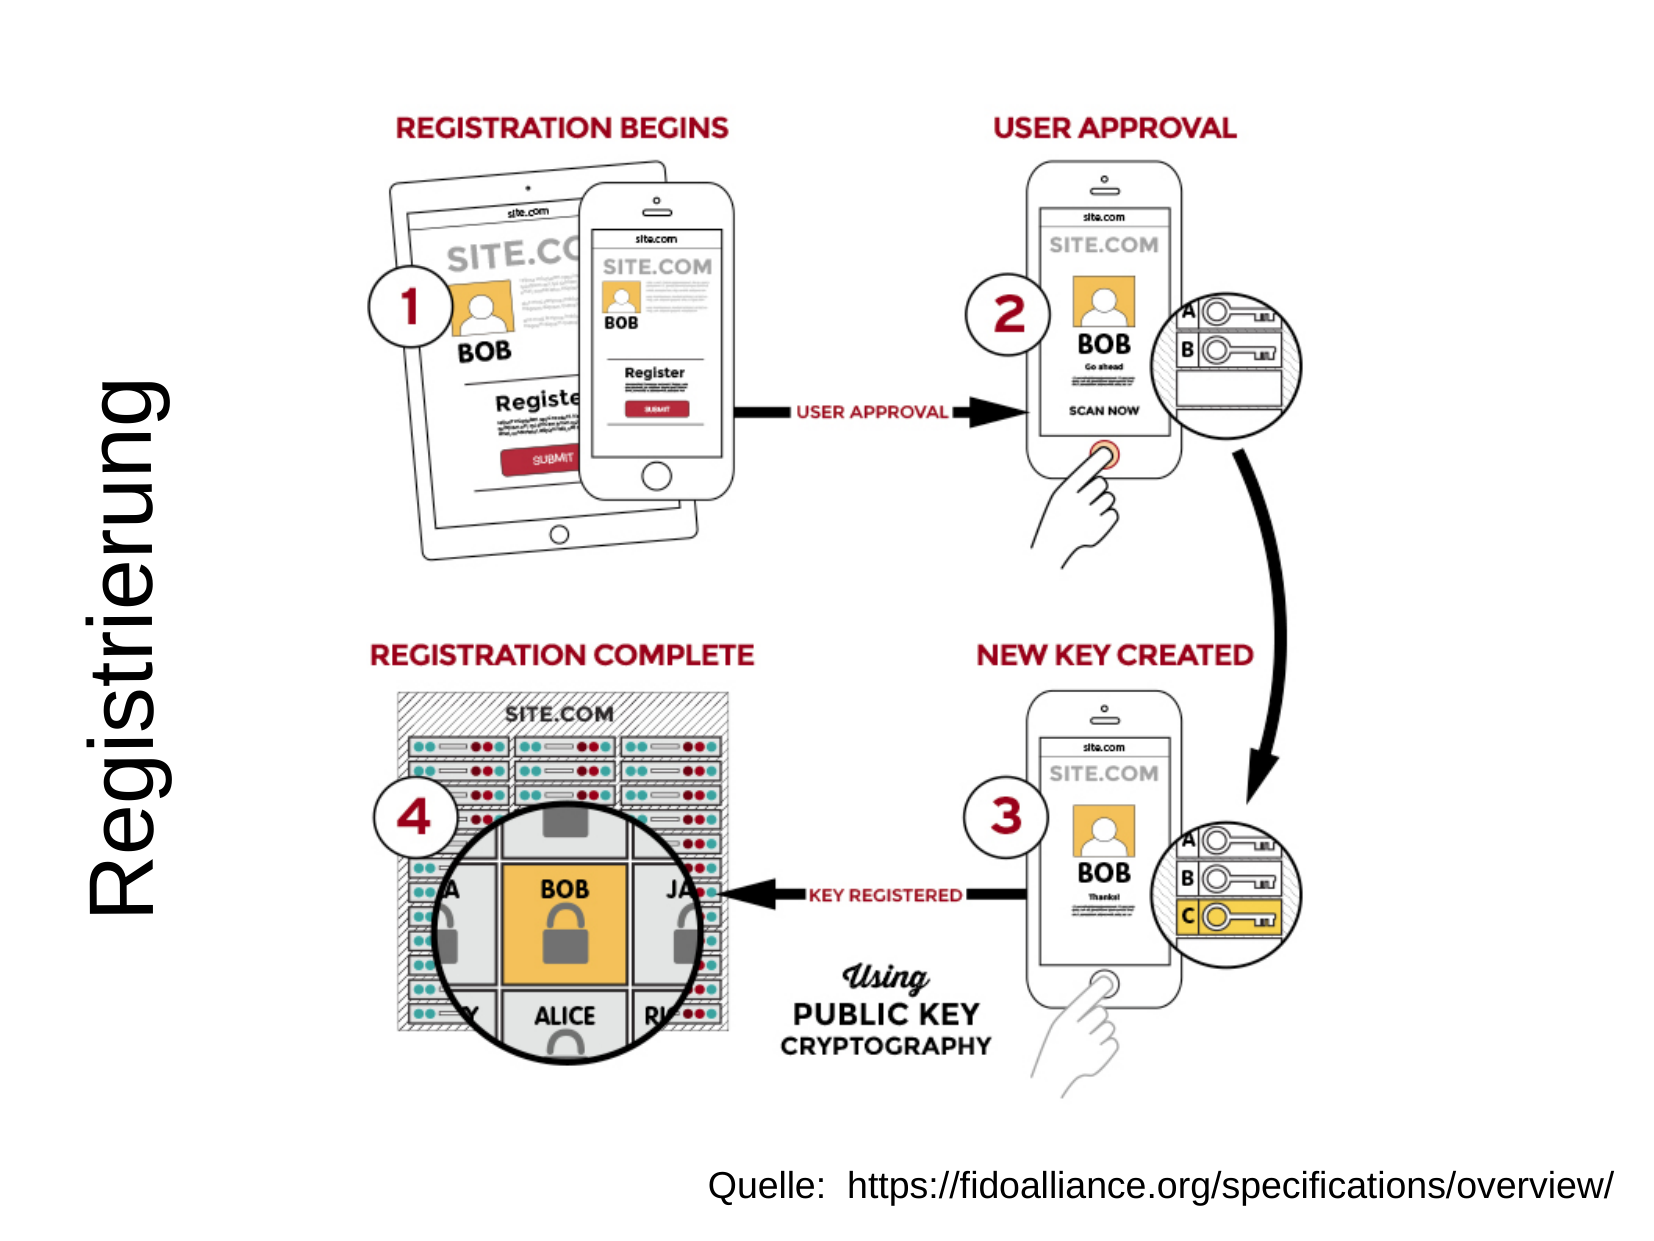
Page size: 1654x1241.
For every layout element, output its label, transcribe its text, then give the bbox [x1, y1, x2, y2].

picture [366, 82, 1306, 1105]
text_box Quelle: https://fidoalliance.org/specifications/overview/ [693, 1157, 1630, 1215]
title Registrierung [12, 0, 228, 1241]
